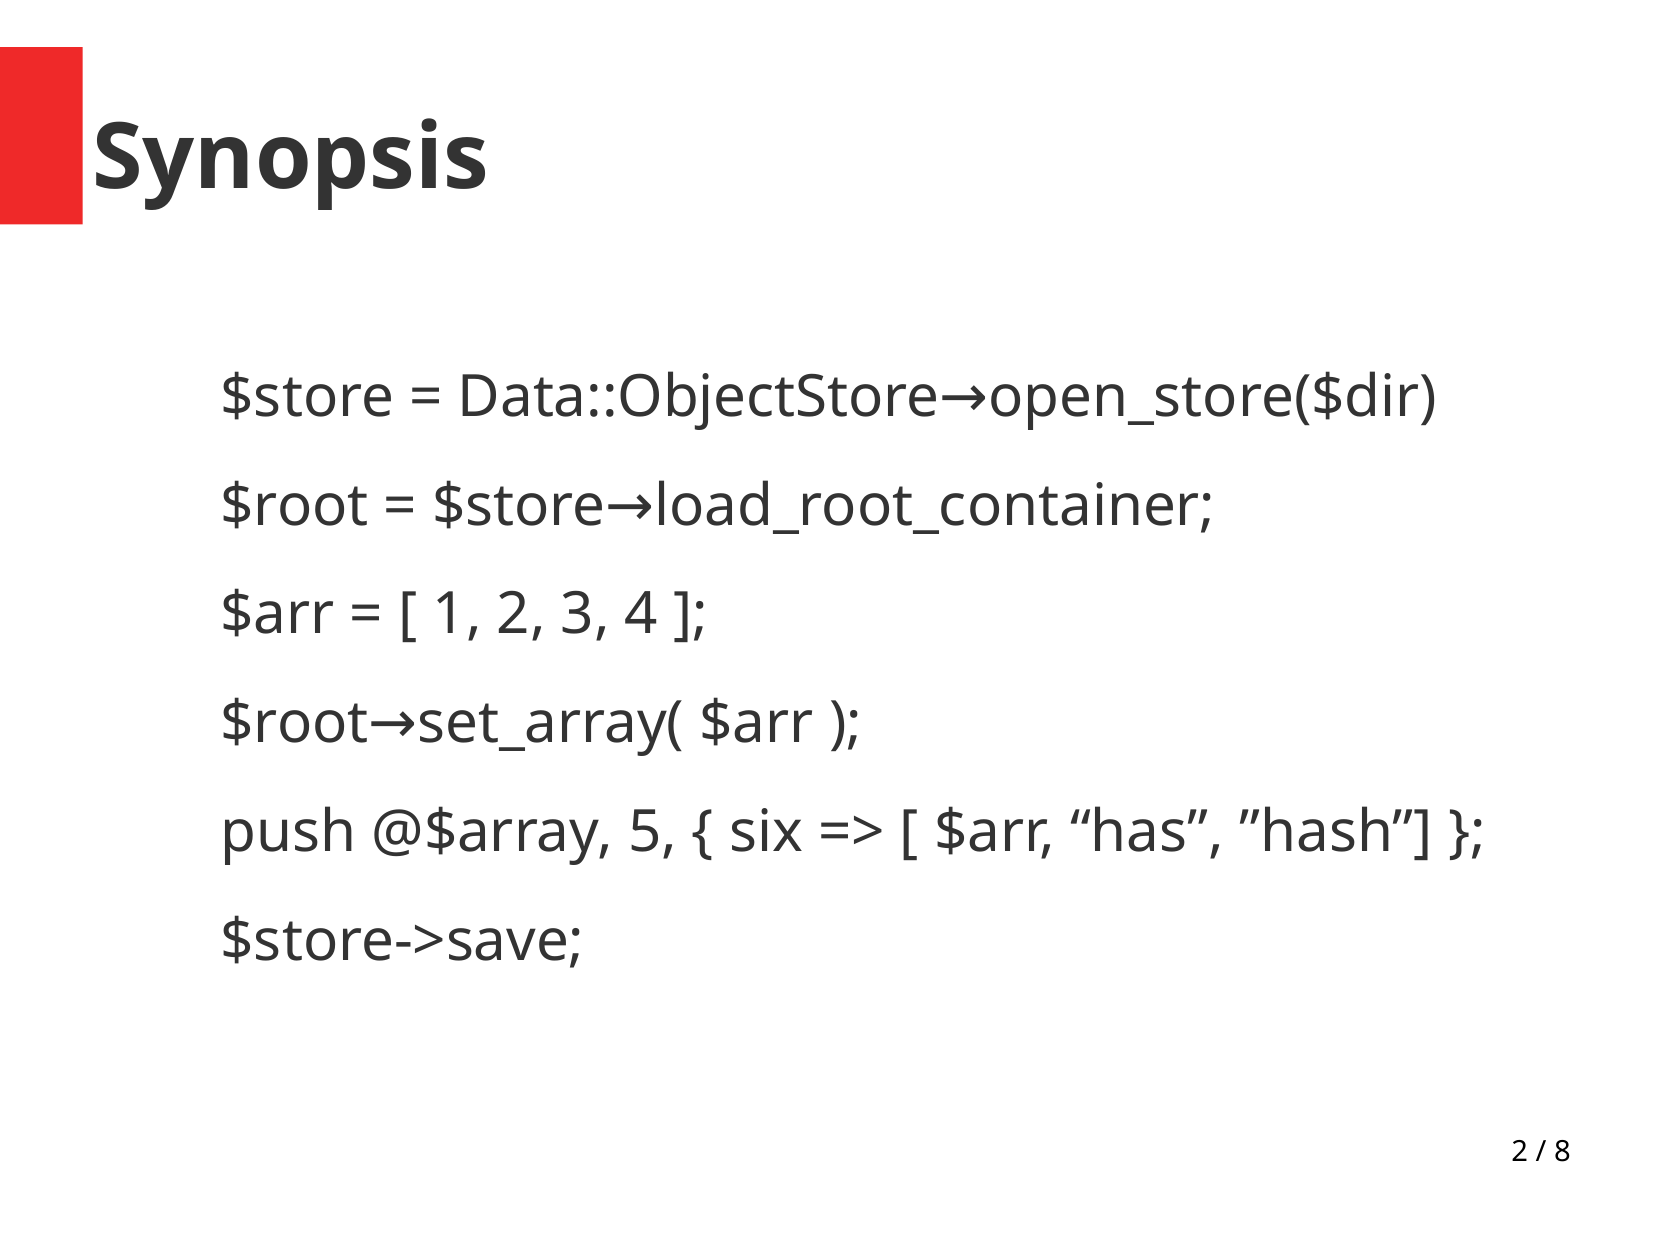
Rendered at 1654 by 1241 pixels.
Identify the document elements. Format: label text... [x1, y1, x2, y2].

list $store = Data::ObjectStore→open_store($dir) $root = $store→load_root_container; $arr = [ 1, 2, 3, 4 ]; $root→set_array( $arr ); push @$array, 5, { six => [ $arr, “has”, ”hash”] }; $store->save; [150, 354, 1568, 1074]
title Synopsis [92, 49, 1546, 257]
